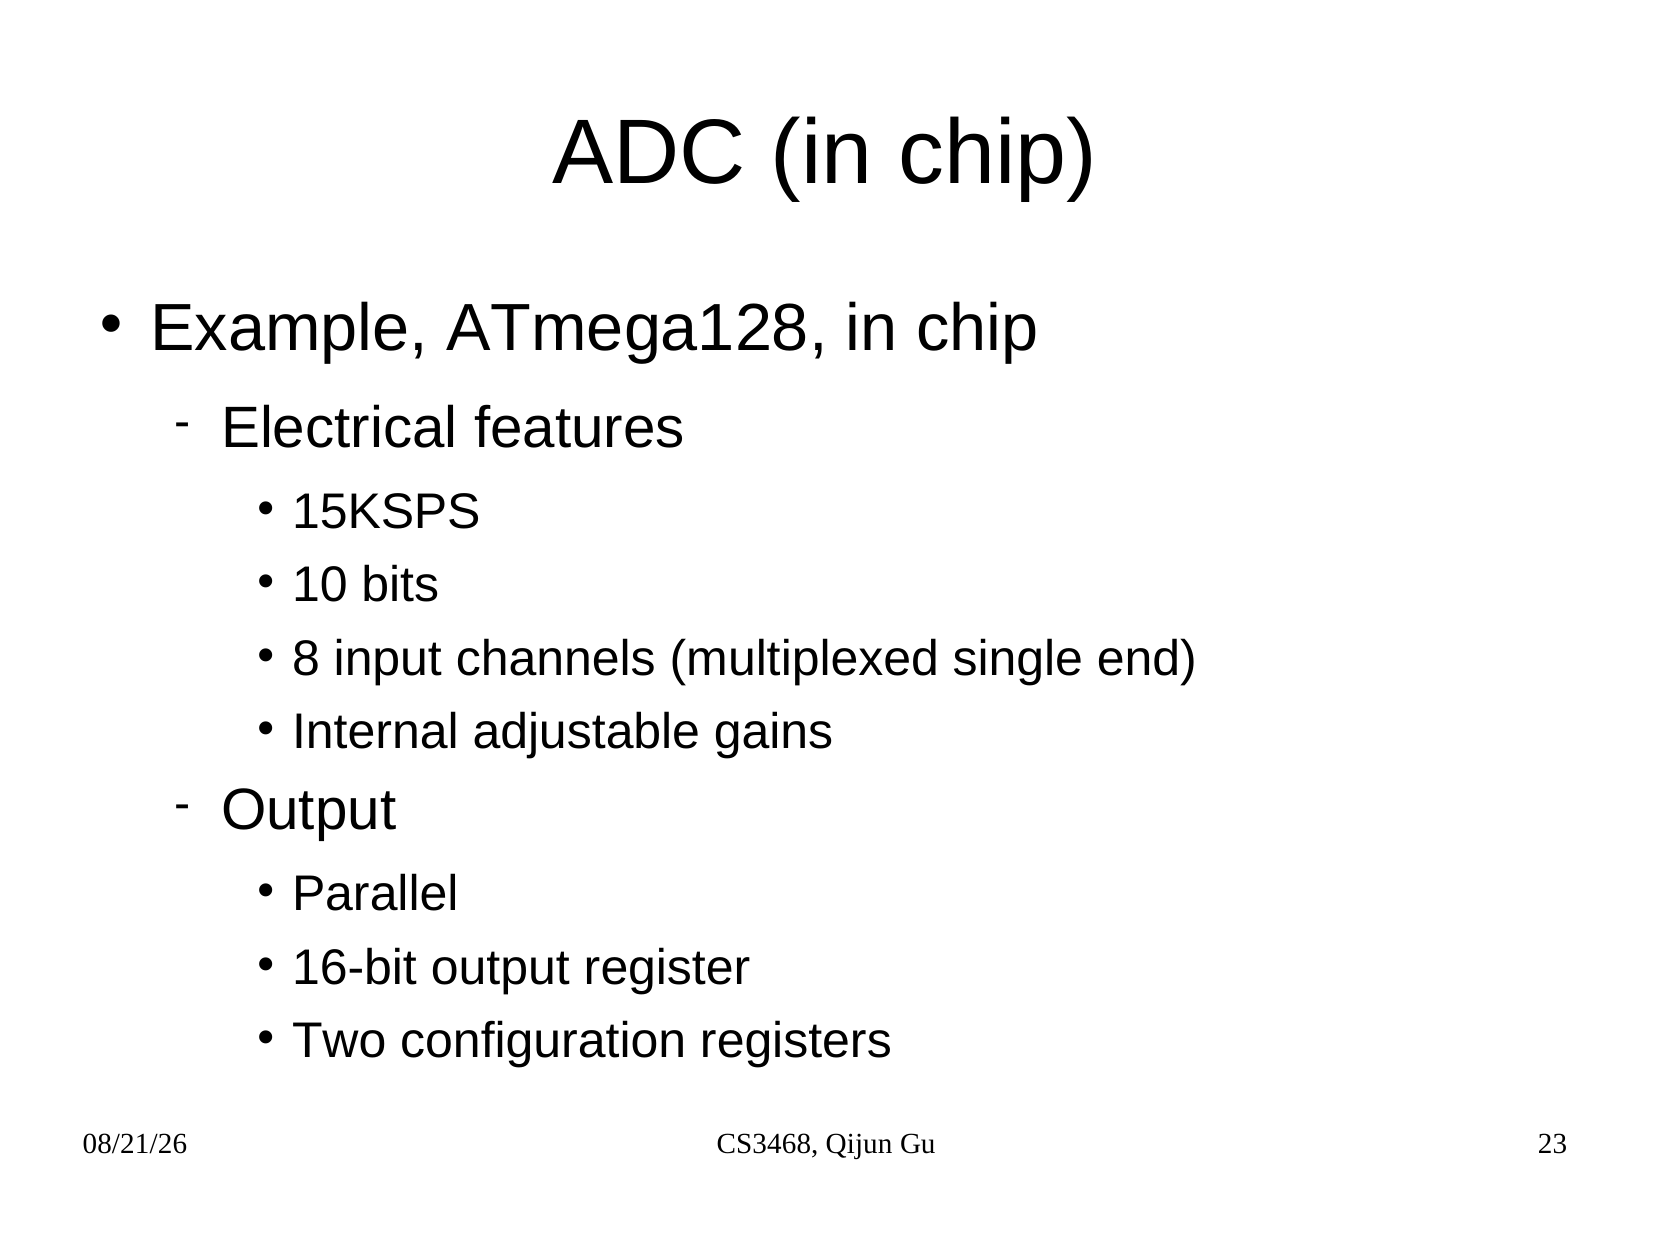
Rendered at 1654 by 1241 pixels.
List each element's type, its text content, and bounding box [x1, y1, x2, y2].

title ADC (in chip) [82, 56, 1568, 247]
list Example, ATmega128, in chip Electrical features 15KSPS 10 bits 8 input channels (multiplexed single end) Internal adjustable gains Output Parallel 16-bit output register Two configuration registers [82, 290, 1568, 1091]
